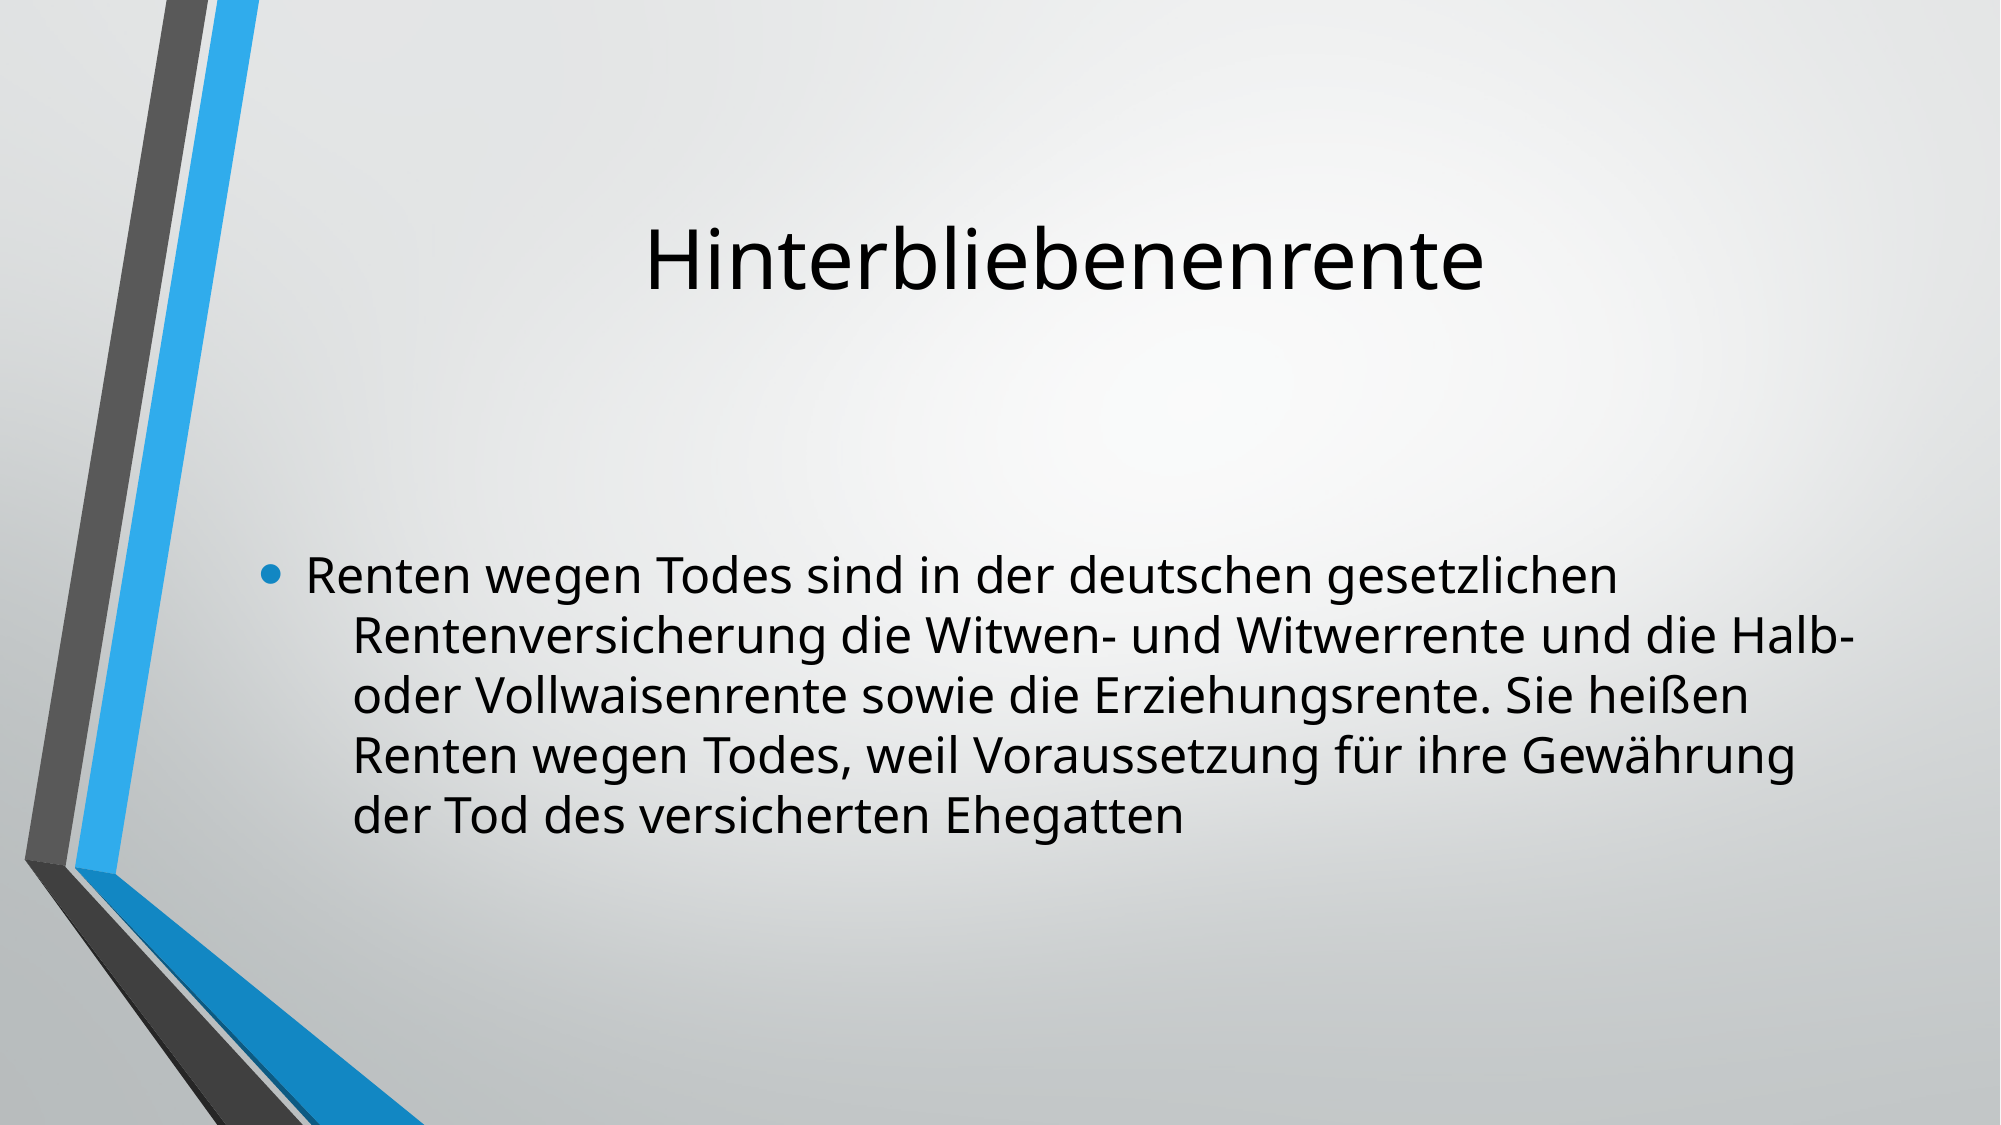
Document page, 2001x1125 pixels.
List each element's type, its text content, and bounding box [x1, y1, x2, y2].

title Hinterbliebenenrente [243, 112, 1887, 400]
list Renten wegen Todes sind in der deutschen gesetzlichen Rentenversicherung die Witwen- und Witwerrente und die Halb- oder Vollwaisenrente sowie die Erziehungsrente. Sie heißen Renten wegen Todes, weil Voraussetzung für ihre Gewährung der Tod des versicherten Ehegatten [243, 437, 1887, 950]
